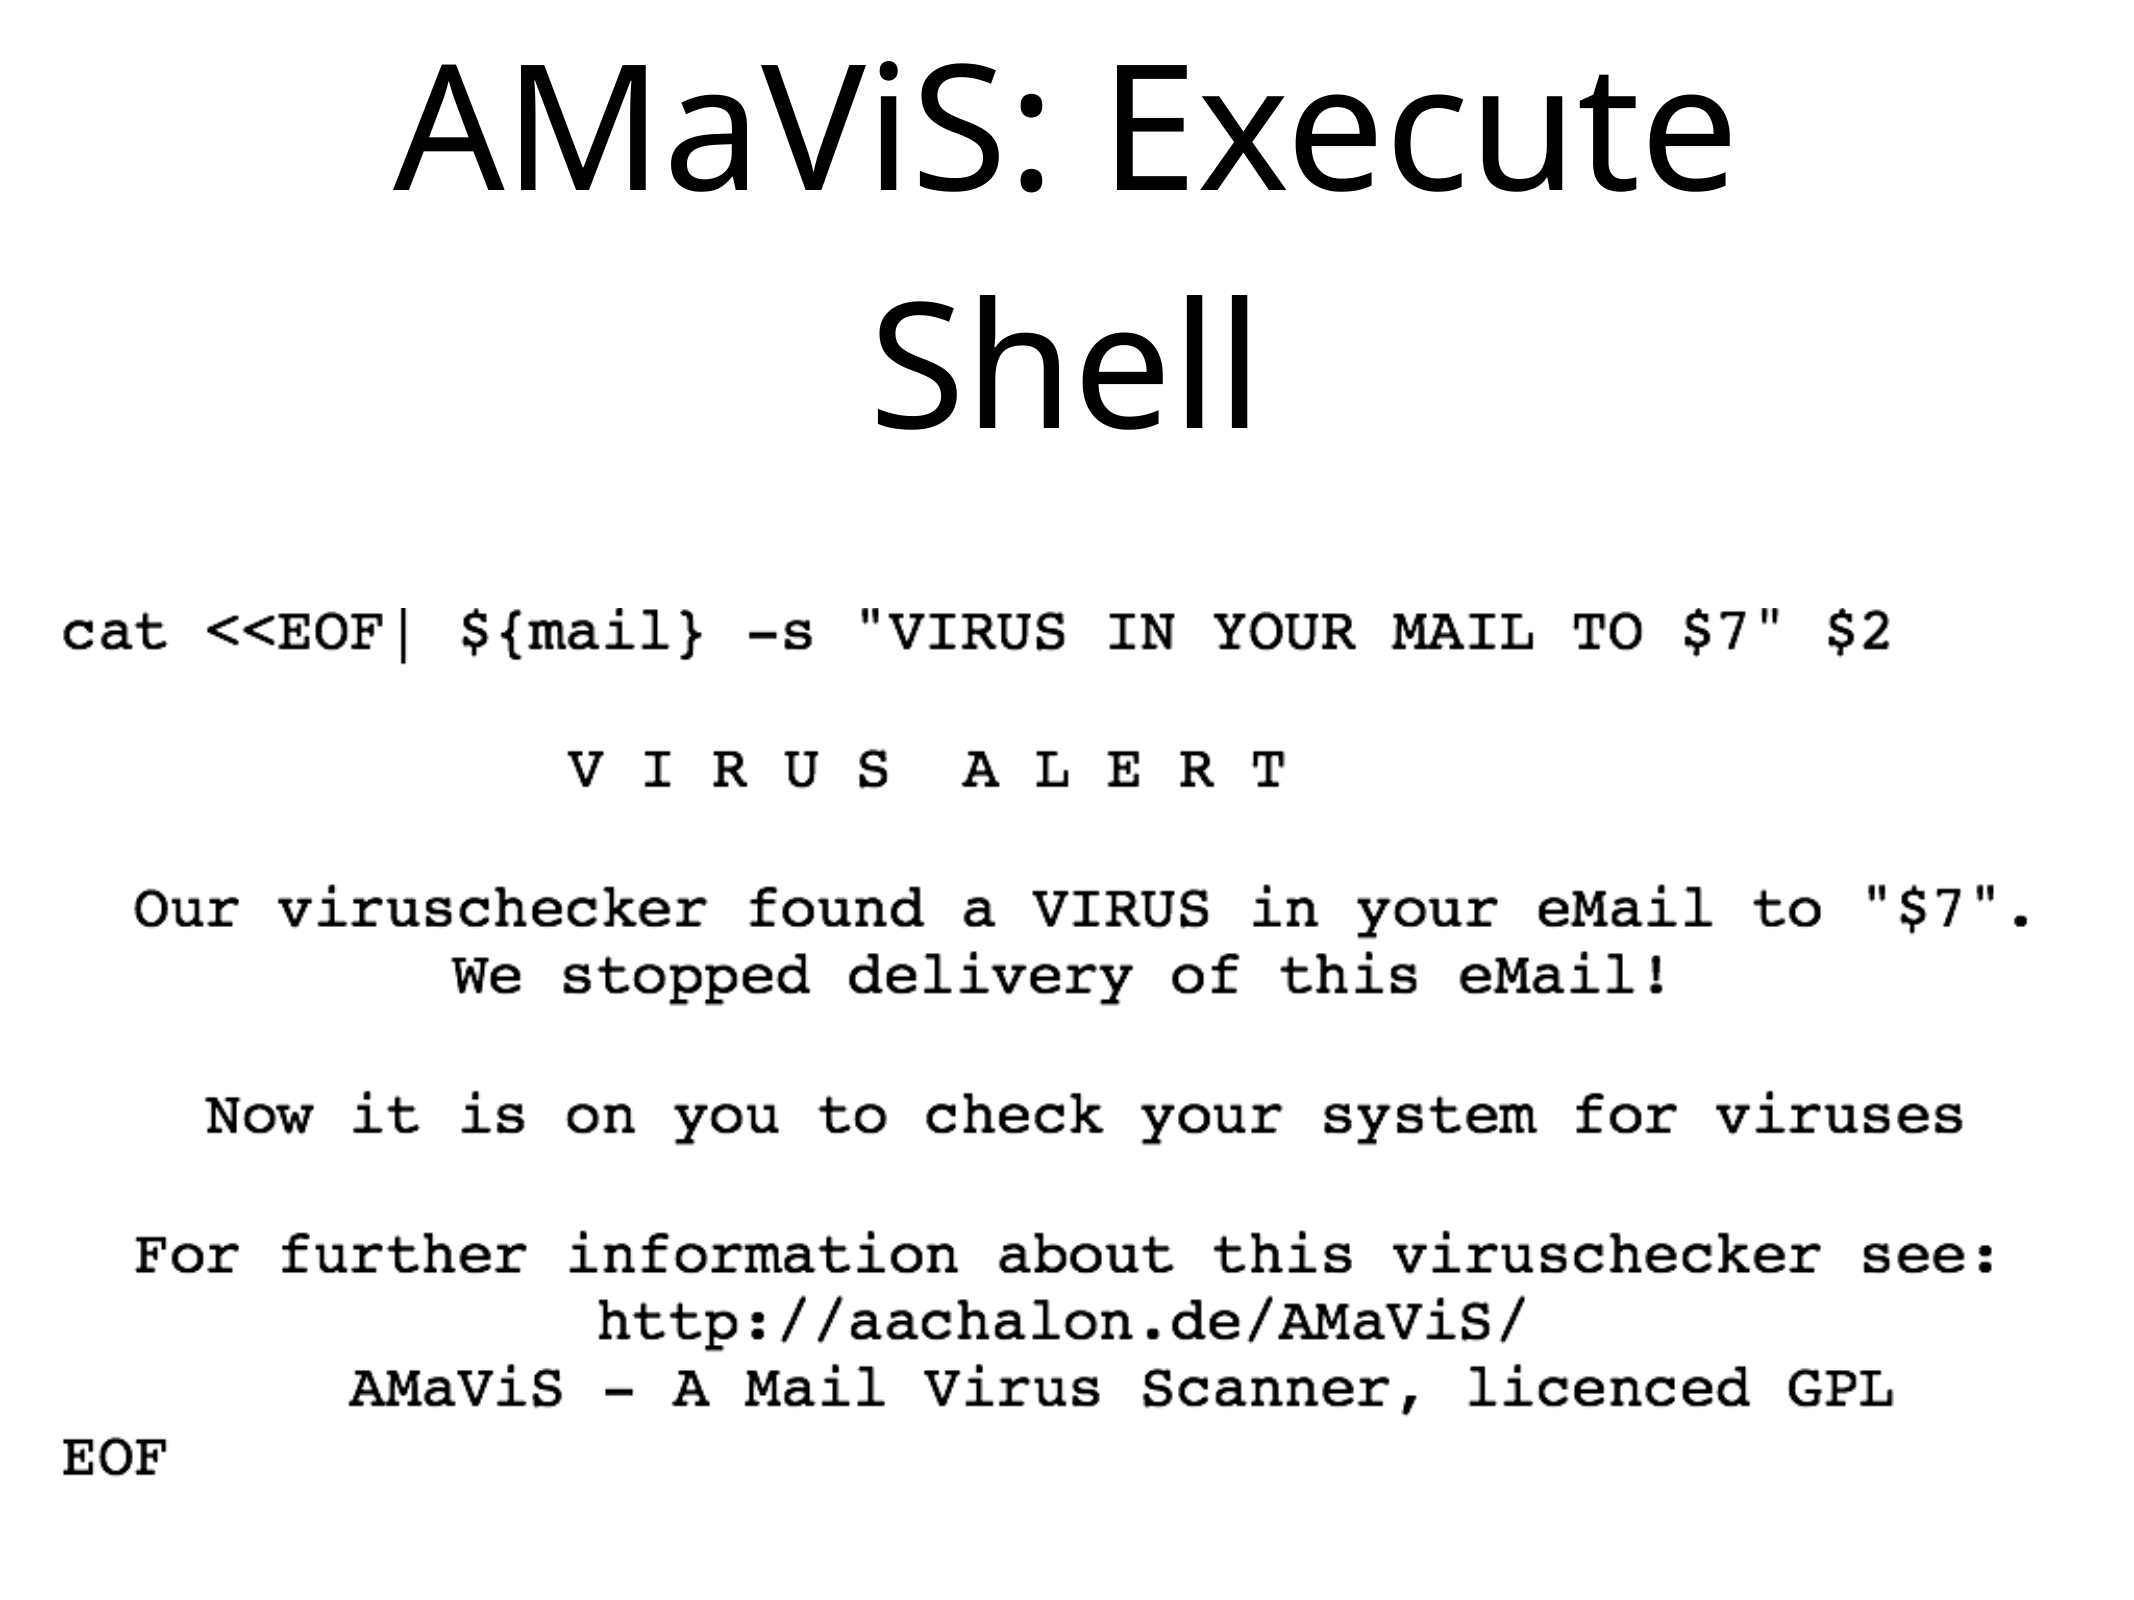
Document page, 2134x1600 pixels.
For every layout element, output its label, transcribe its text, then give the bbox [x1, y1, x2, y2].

picture [37, 608, 2094, 1492]
title AMaViS: Execute Shell [208, 31, 1925, 452]
